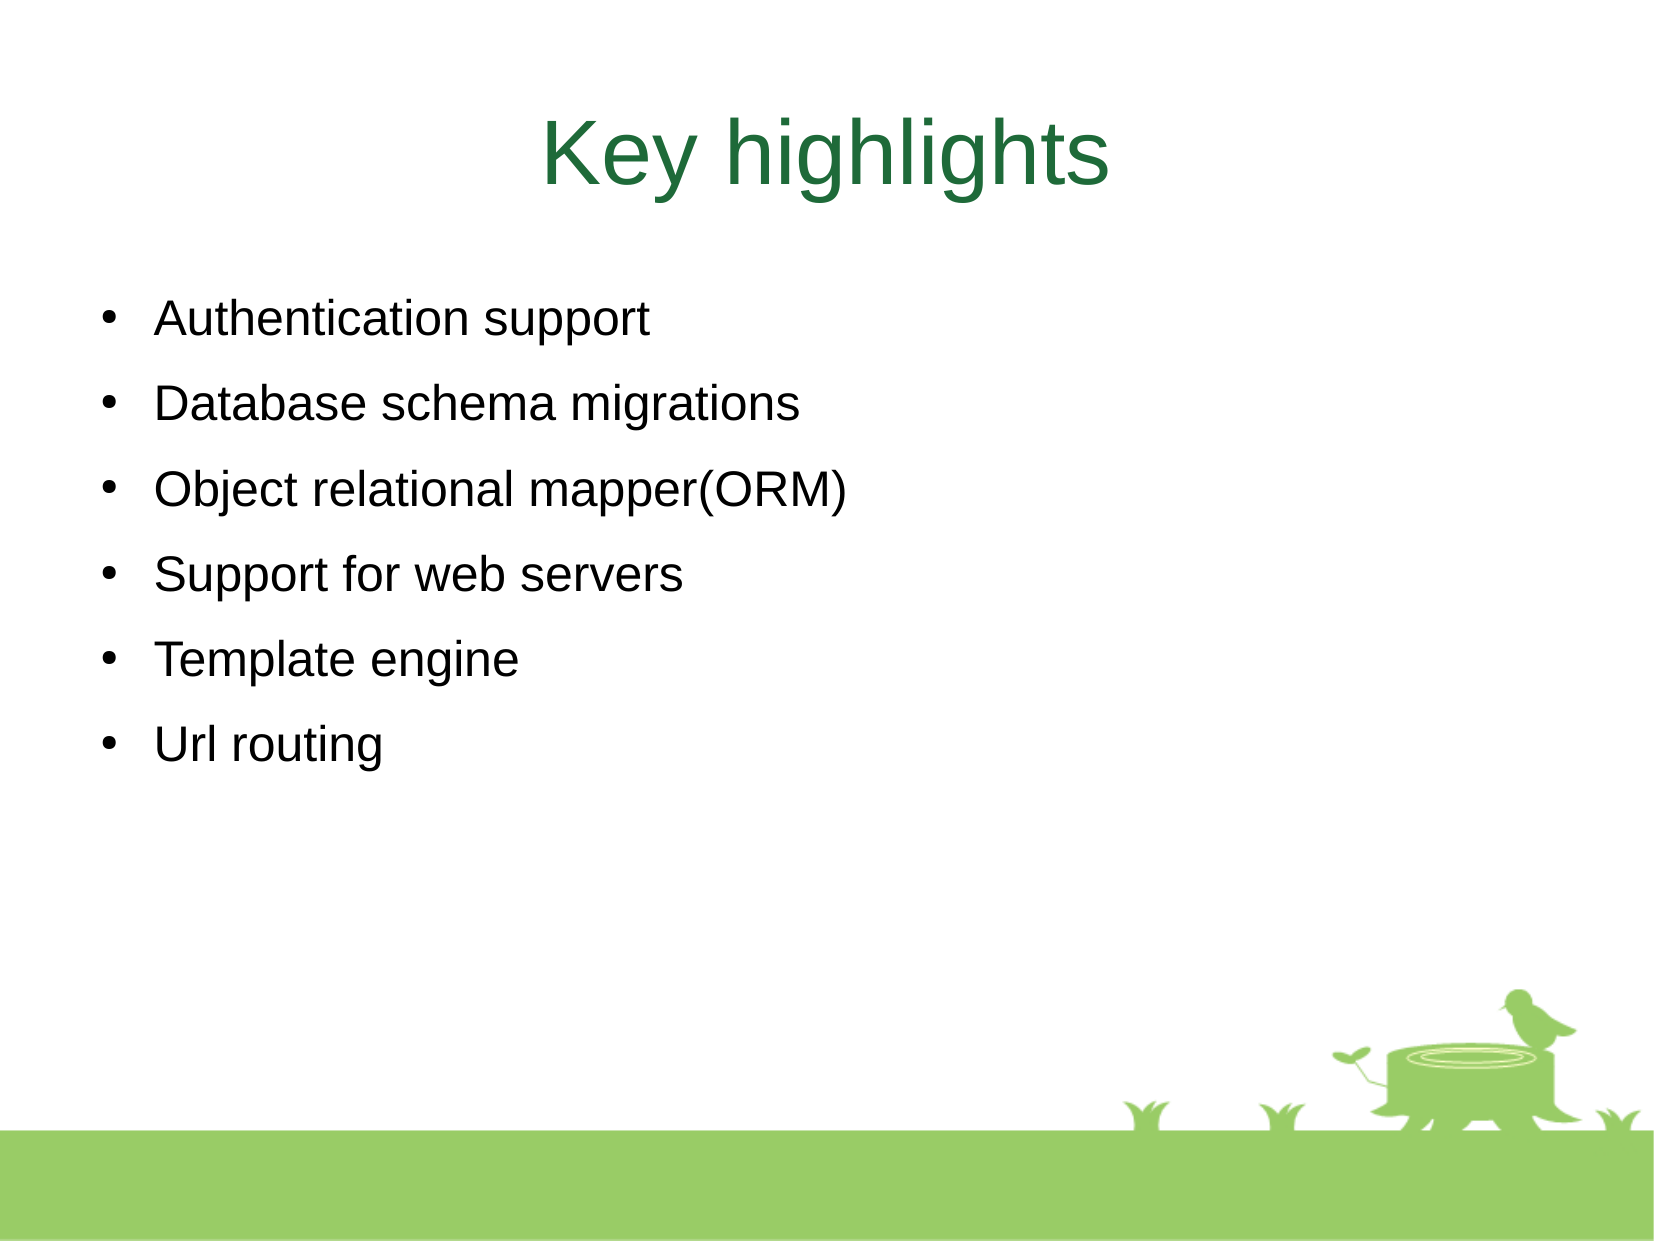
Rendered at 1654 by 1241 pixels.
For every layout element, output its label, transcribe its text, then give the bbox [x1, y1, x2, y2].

picture [0, 0, 1654, 1241]
title Key highlights [82, 49, 1571, 257]
list Authentication support Database schema migrations Object relational mapper(ORM) Support for web servers Template engine Url routing [82, 290, 1571, 773]
